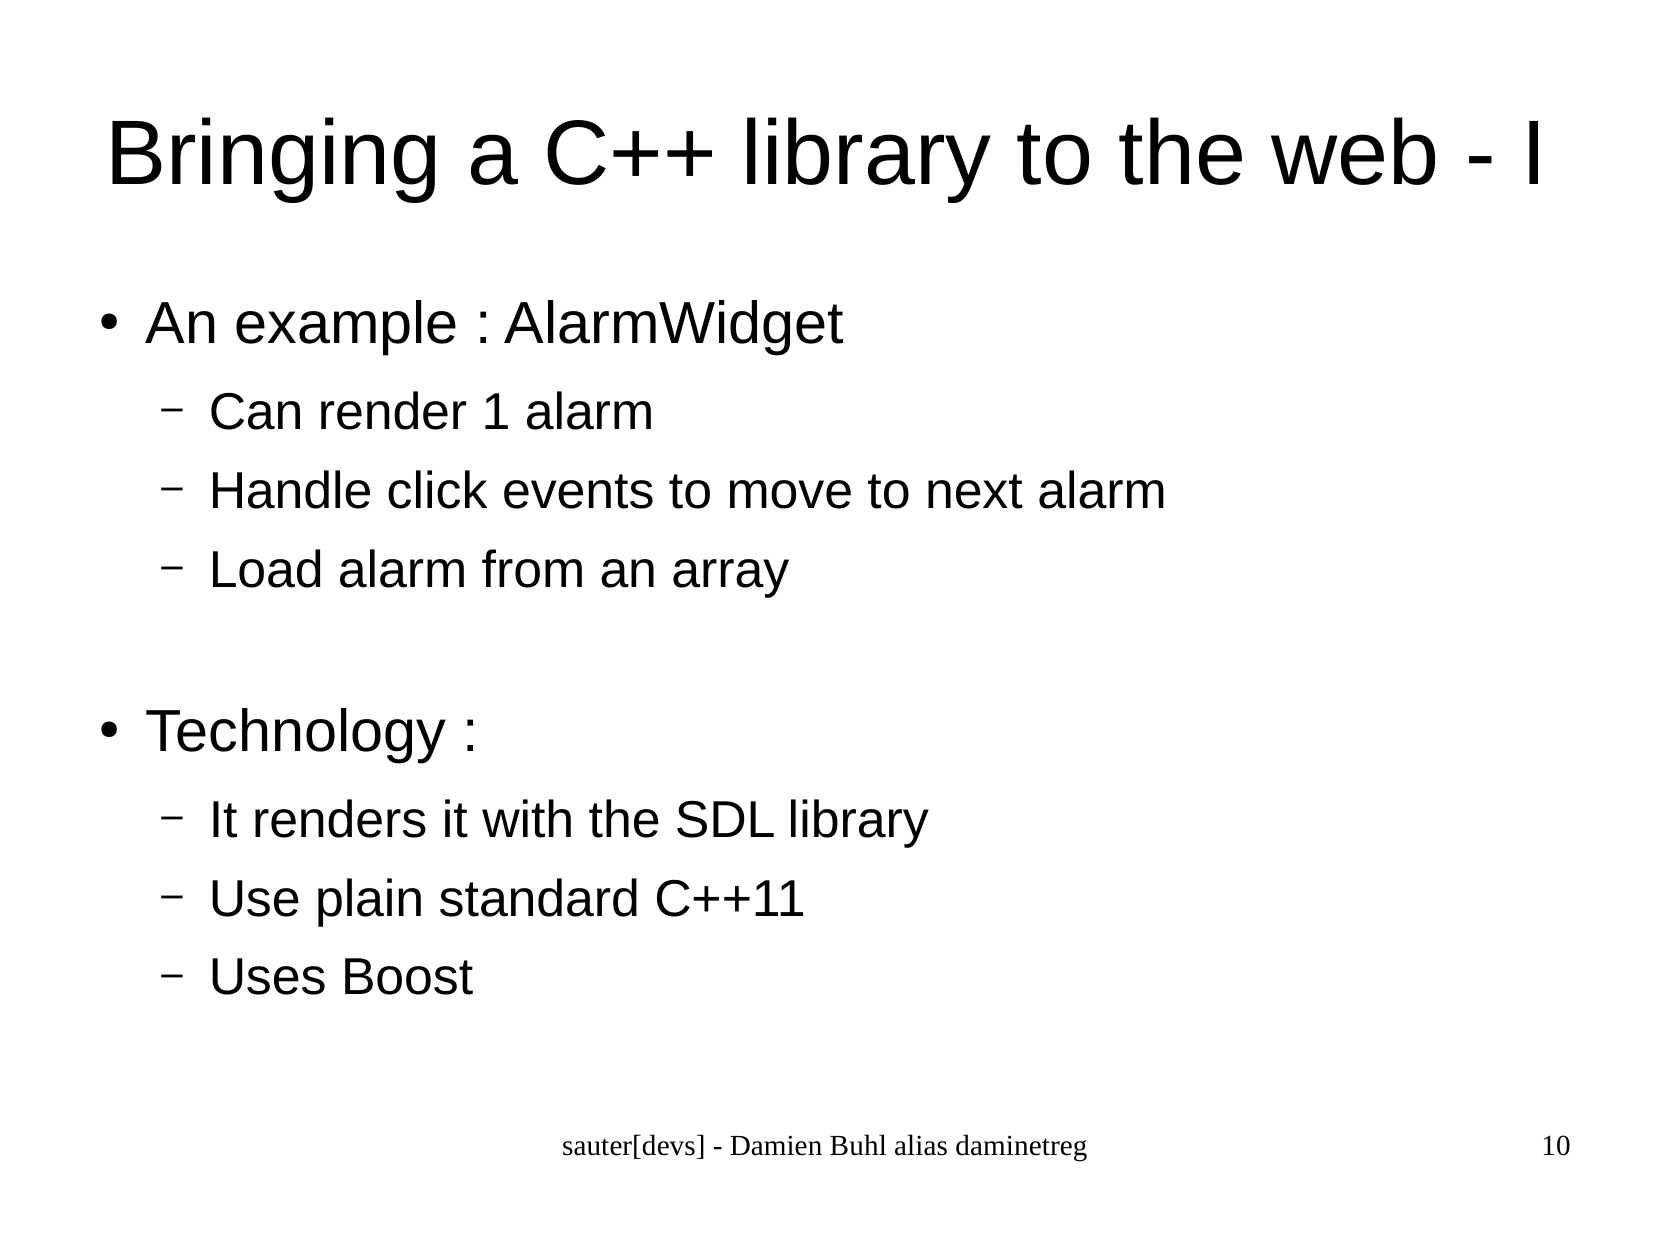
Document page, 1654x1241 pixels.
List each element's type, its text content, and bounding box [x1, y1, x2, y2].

title Bringing a C++ library to the web - I [82, 49, 1571, 257]
list An example : AlarmWidget Can render 1 alarm Handle click events to move to next alarm Load alarm from an array Technology : It renders it with the SDL library Use plain standard C++11 Uses Boost [82, 290, 1571, 1010]
